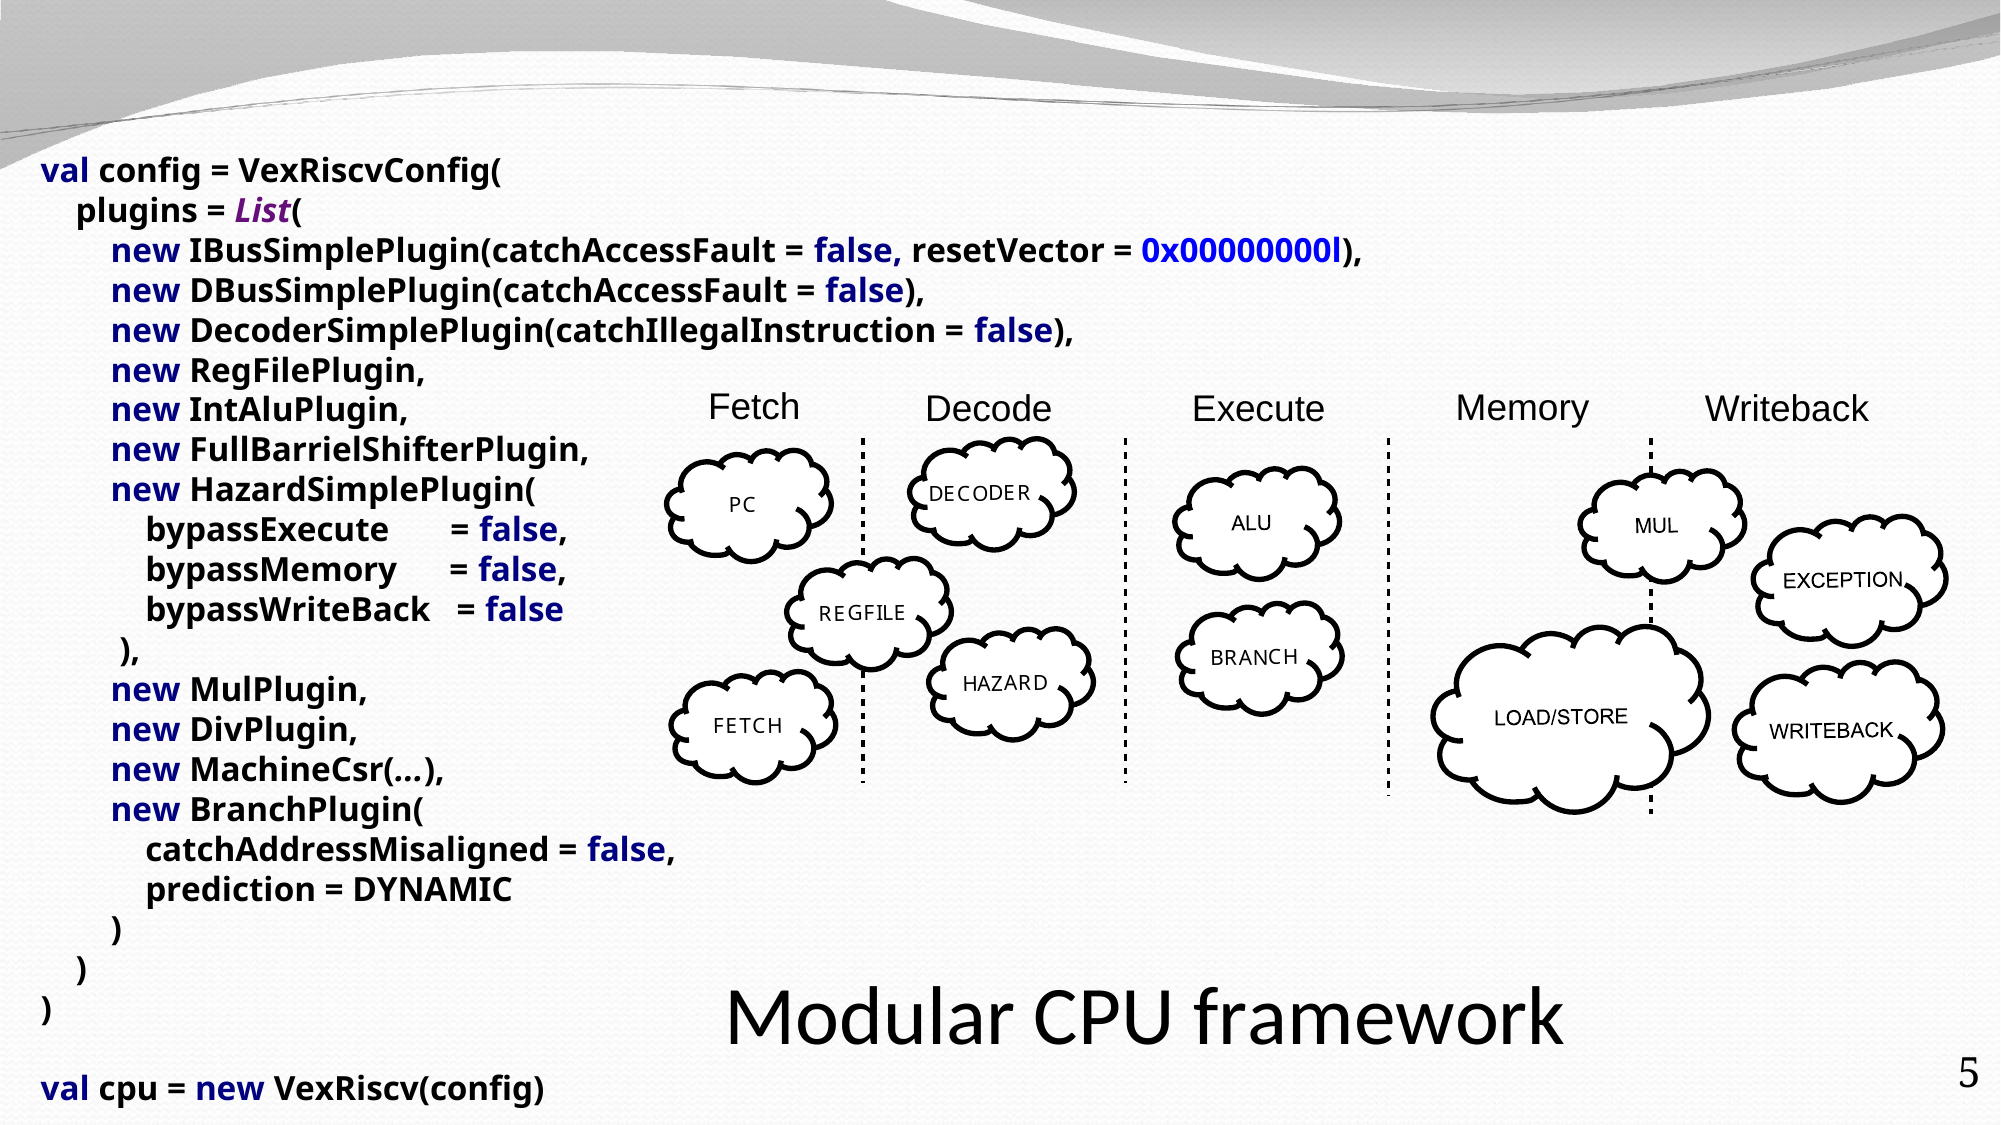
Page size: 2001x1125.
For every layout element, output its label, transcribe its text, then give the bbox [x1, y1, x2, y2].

picture [0, 0, 2001, 1125]
chart [663, 377, 1949, 817]
text_box <numéro> [1813, 1042, 1981, 1103]
title Modular CPU framework [330, 874, 1922, 1062]
text_box val config = VexRiscvConfig( plugins = List( new IBusSimplePlugin(catchAccessFault = false, resetVector = 0x00000000l), new DBusSimplePlugin(catchAccessFault = false), new DecoderSimplePlugin(catchIllegalInstruction = false), new RegFilePlugin, new IntAluPlugin, new FullBarrielShifterPlugin, new HazardSimplePlugin( bypassExecute = false, bypassMemory = false, bypassWriteBack = false ), new MulPlugin, new DivPlugin, new MachineCsr(...), new BranchPlugin( catchAddressMisaligned = false, prediction = DYNAMIC ) ) ) val cpu = new VexRiscv(config) [25, 141, 1560, 1115]
